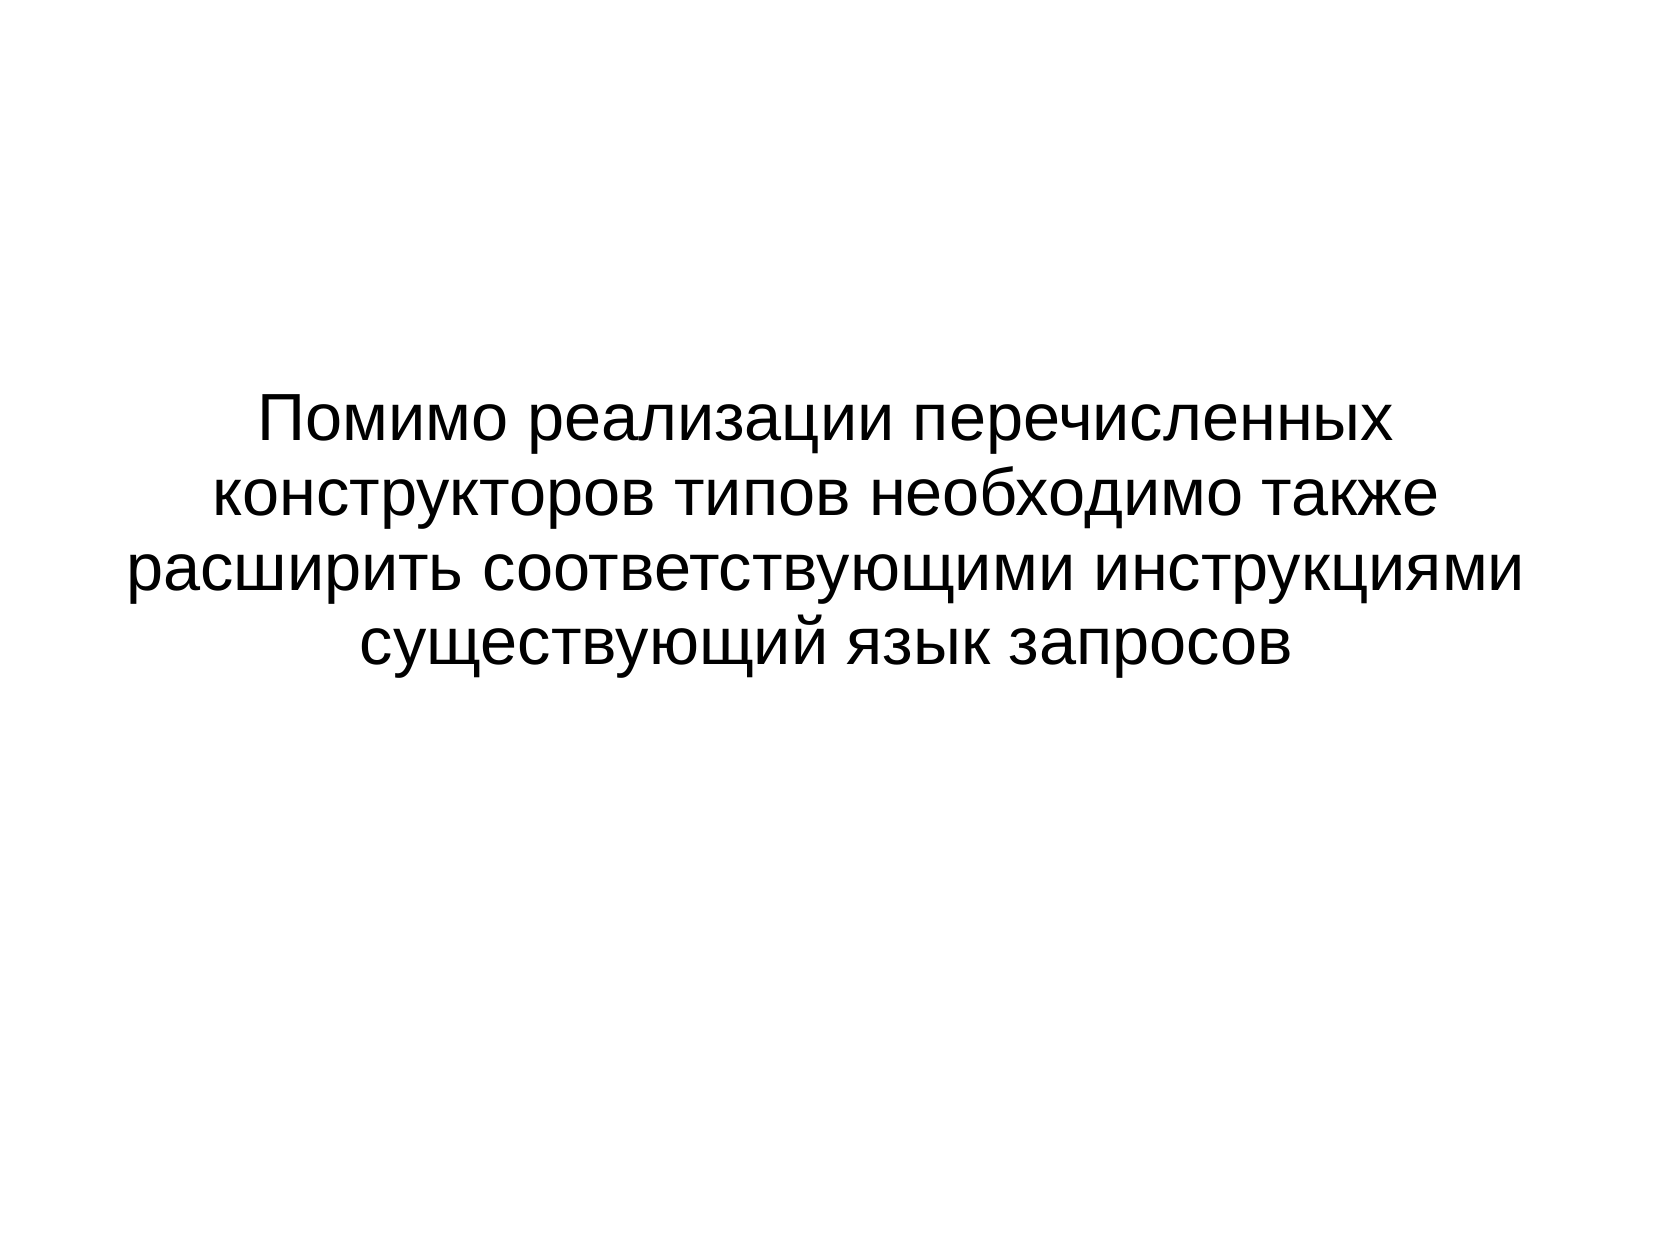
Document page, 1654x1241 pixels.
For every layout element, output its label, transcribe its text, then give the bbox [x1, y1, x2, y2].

subtitle Помимо реализации перечисленных конструкторов типов необходимо также расширить соответствующими инструкциями существующий язык запросов [82, 49, 1571, 1010]
